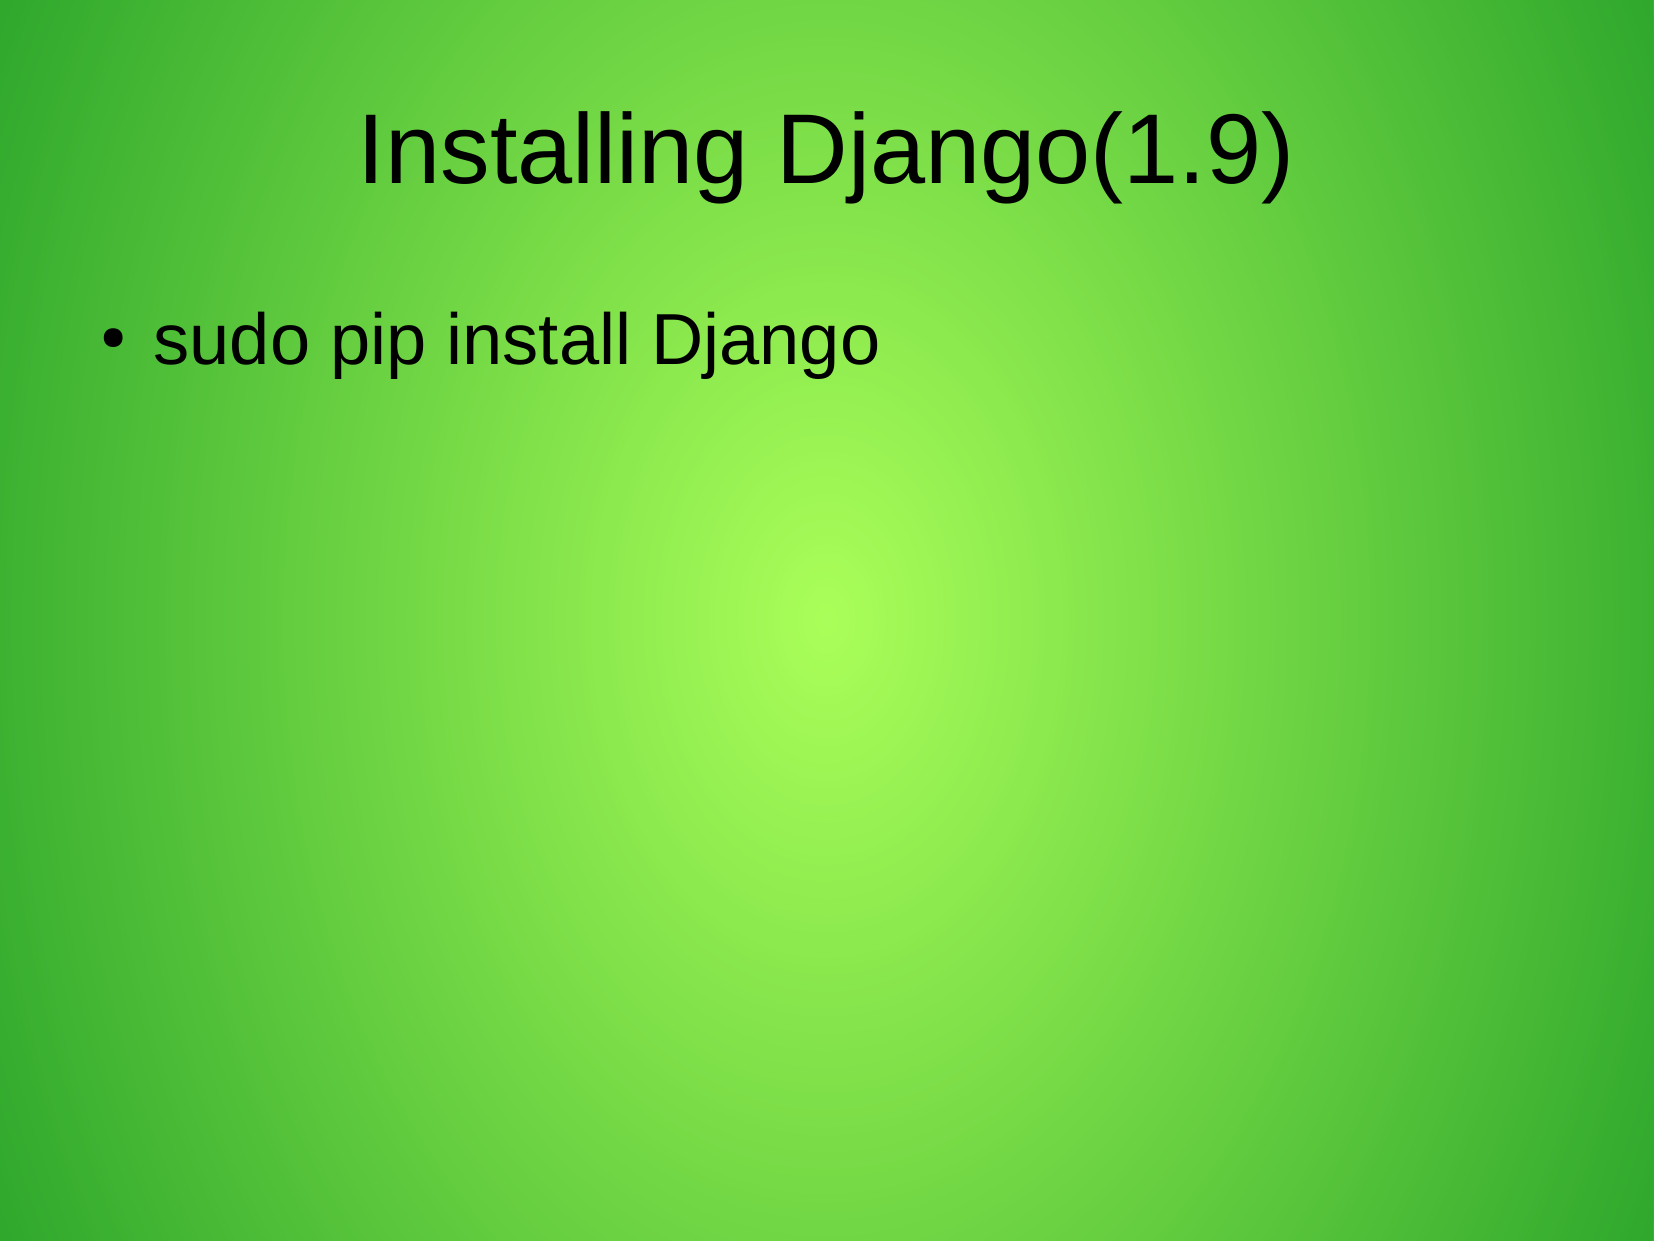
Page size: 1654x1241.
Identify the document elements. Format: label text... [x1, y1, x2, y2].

list sudo pip install Django [82, 299, 1571, 1019]
title Installing Django(1.9) [82, 47, 1571, 252]
